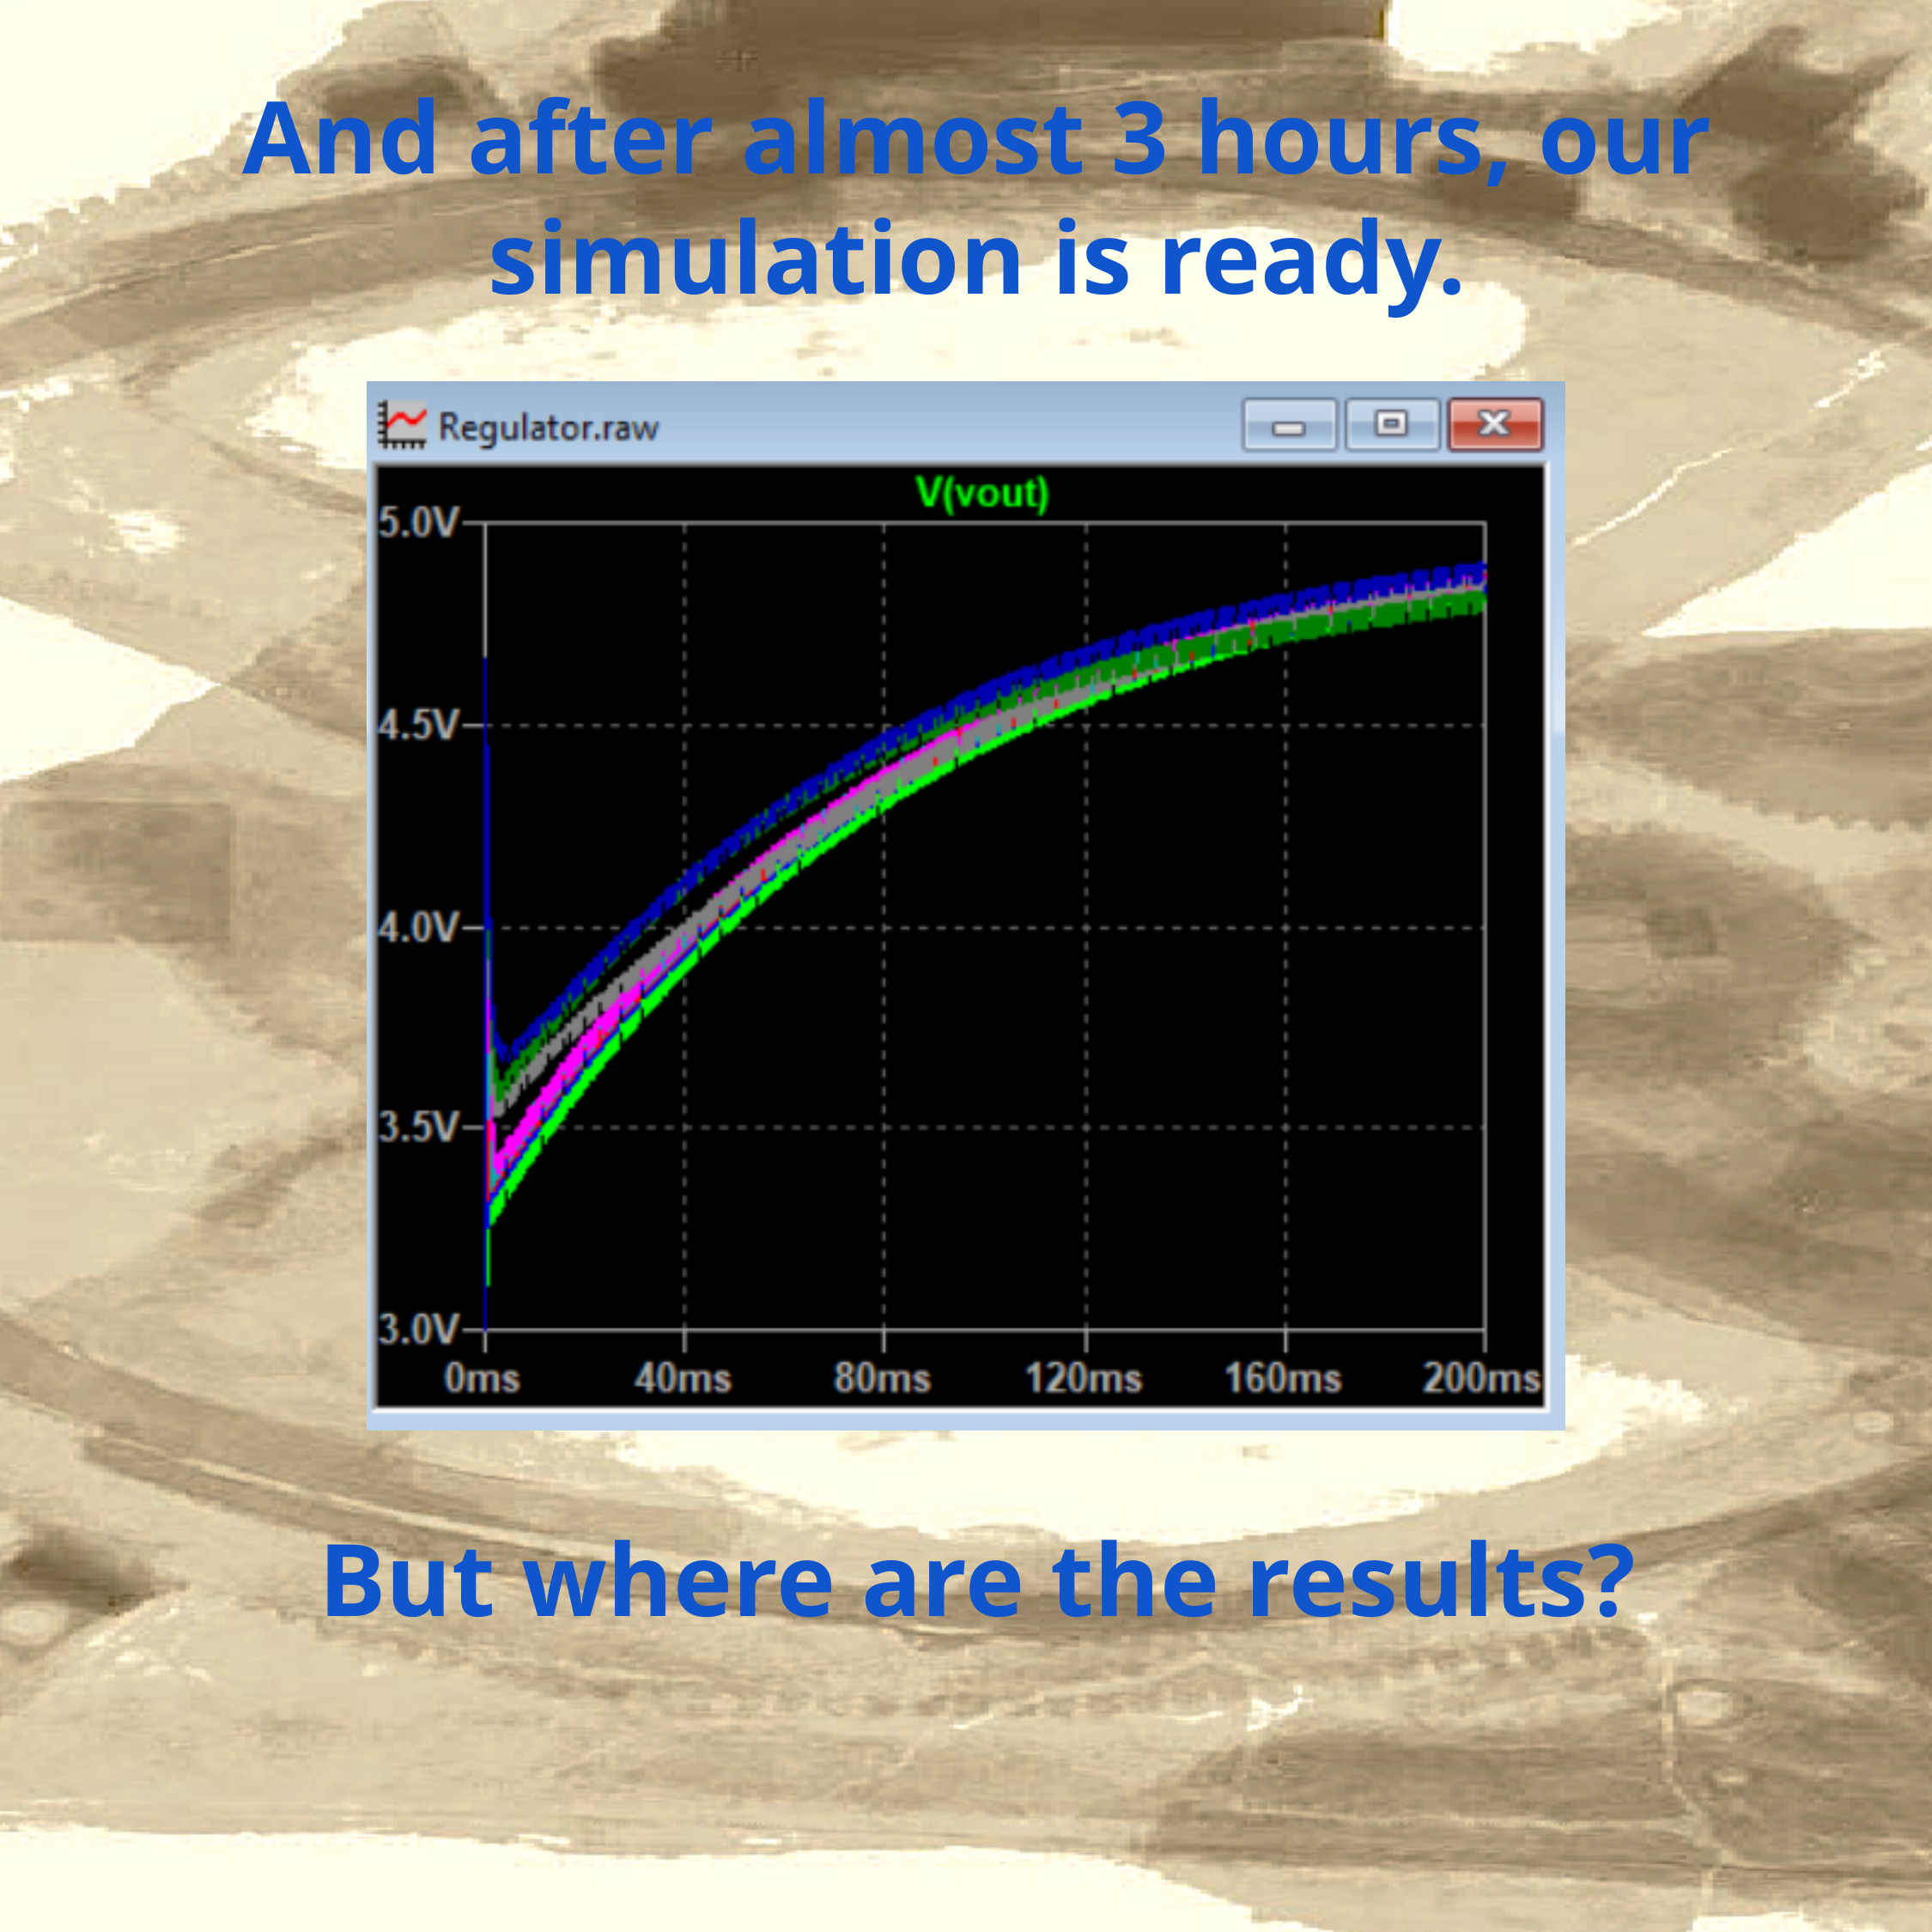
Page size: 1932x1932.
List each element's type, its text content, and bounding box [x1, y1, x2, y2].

text_box And after almost 3 hours, our simulation is ready. But where are the results? [71, 60, 1884, 1714]
picture [0, 0, 1932, 1932]
